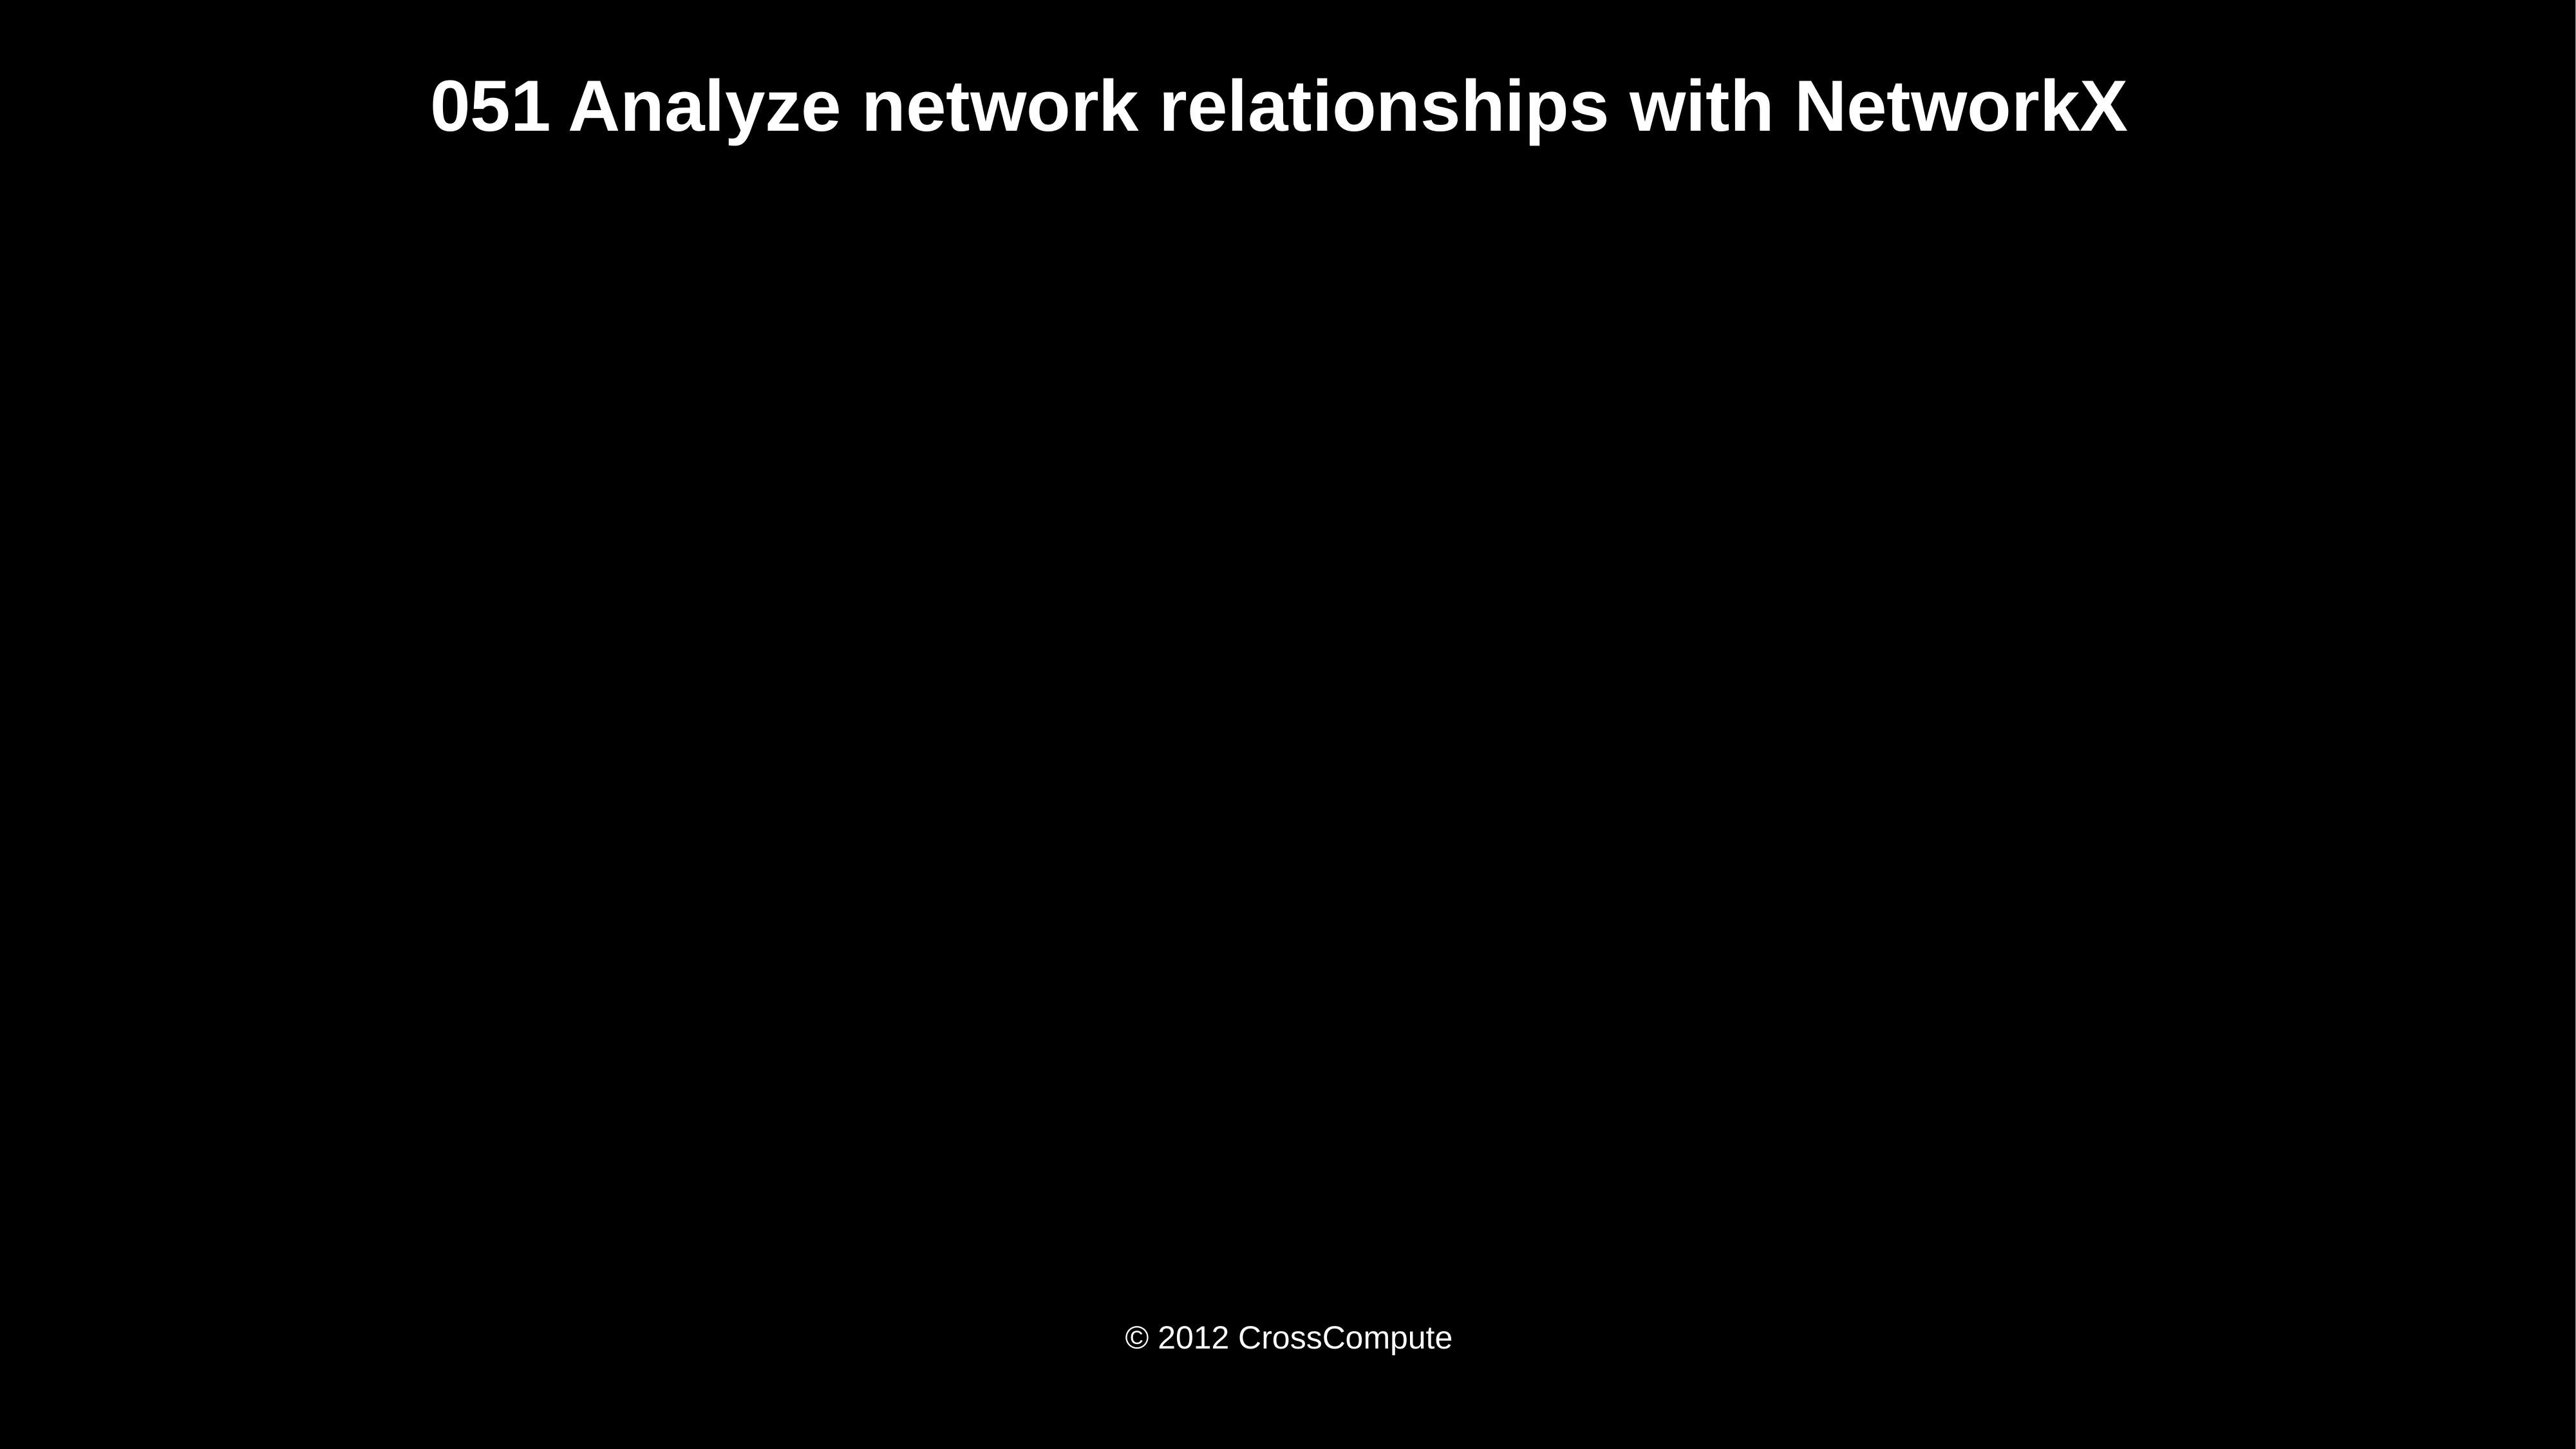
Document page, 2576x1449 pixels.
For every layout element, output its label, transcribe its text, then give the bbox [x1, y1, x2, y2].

title 051 Analyze network relationships with NetworkX [72, 19, 2488, 193]
